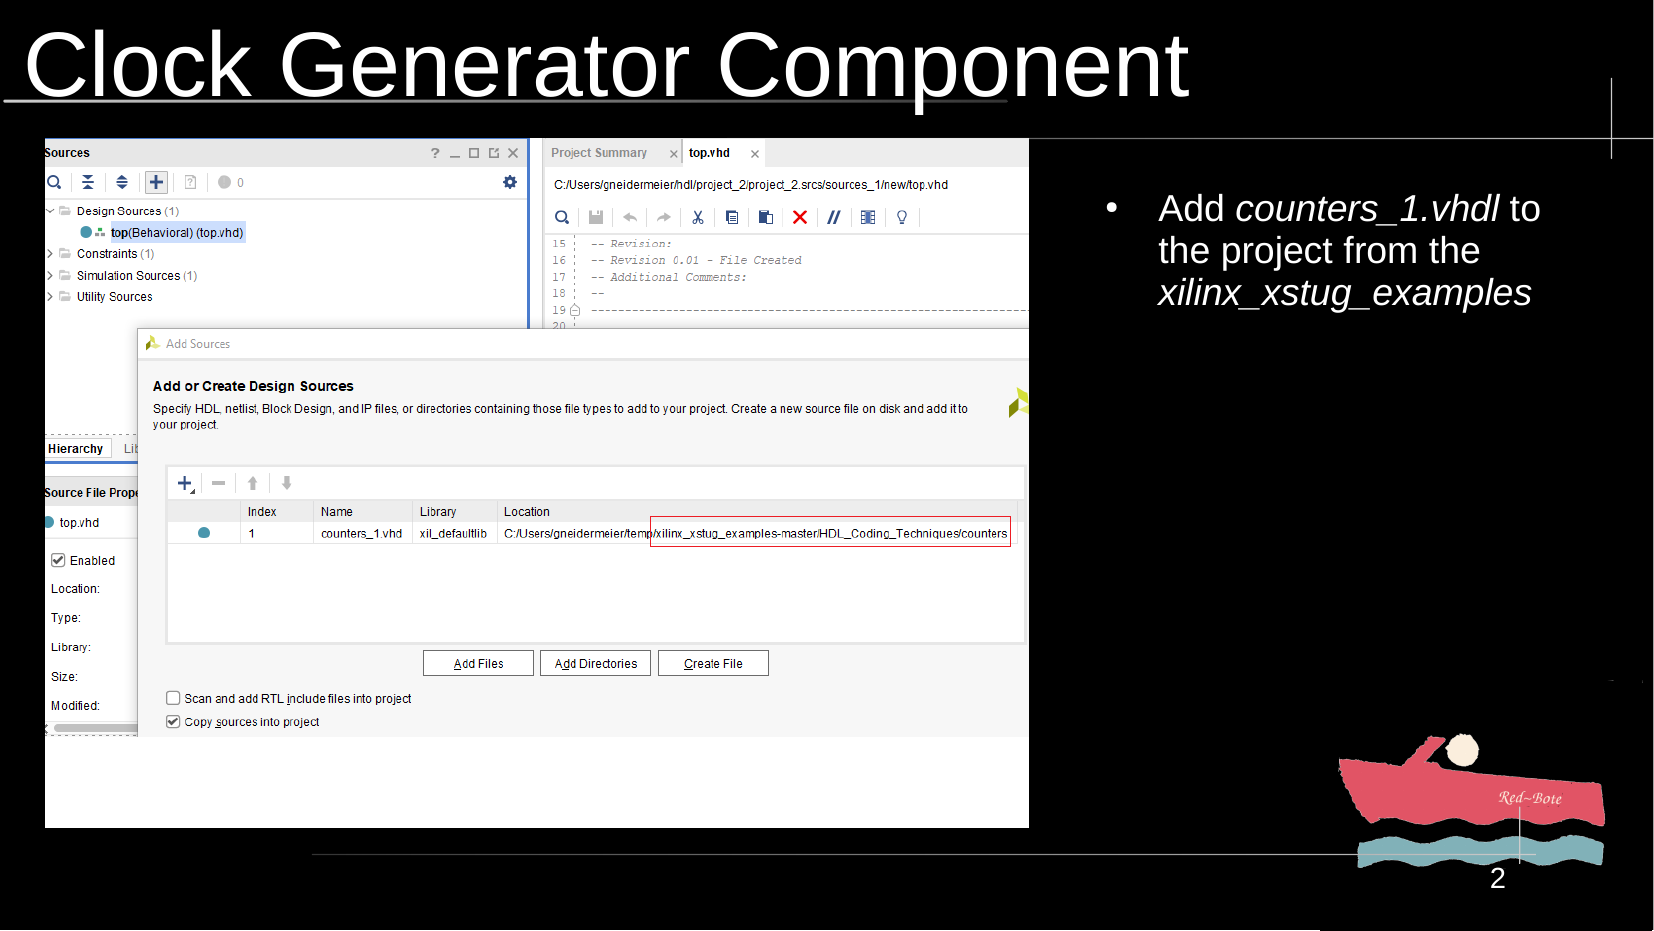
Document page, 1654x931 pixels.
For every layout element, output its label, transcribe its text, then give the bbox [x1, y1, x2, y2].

list Add counters_1.vhdl to the project from the xilinx_xstug_examples [1087, 187, 1576, 451]
picture [1320, 680, 1652, 931]
title Clock Generator Component [23, 11, 1589, 119]
picture [45, 138, 1029, 828]
